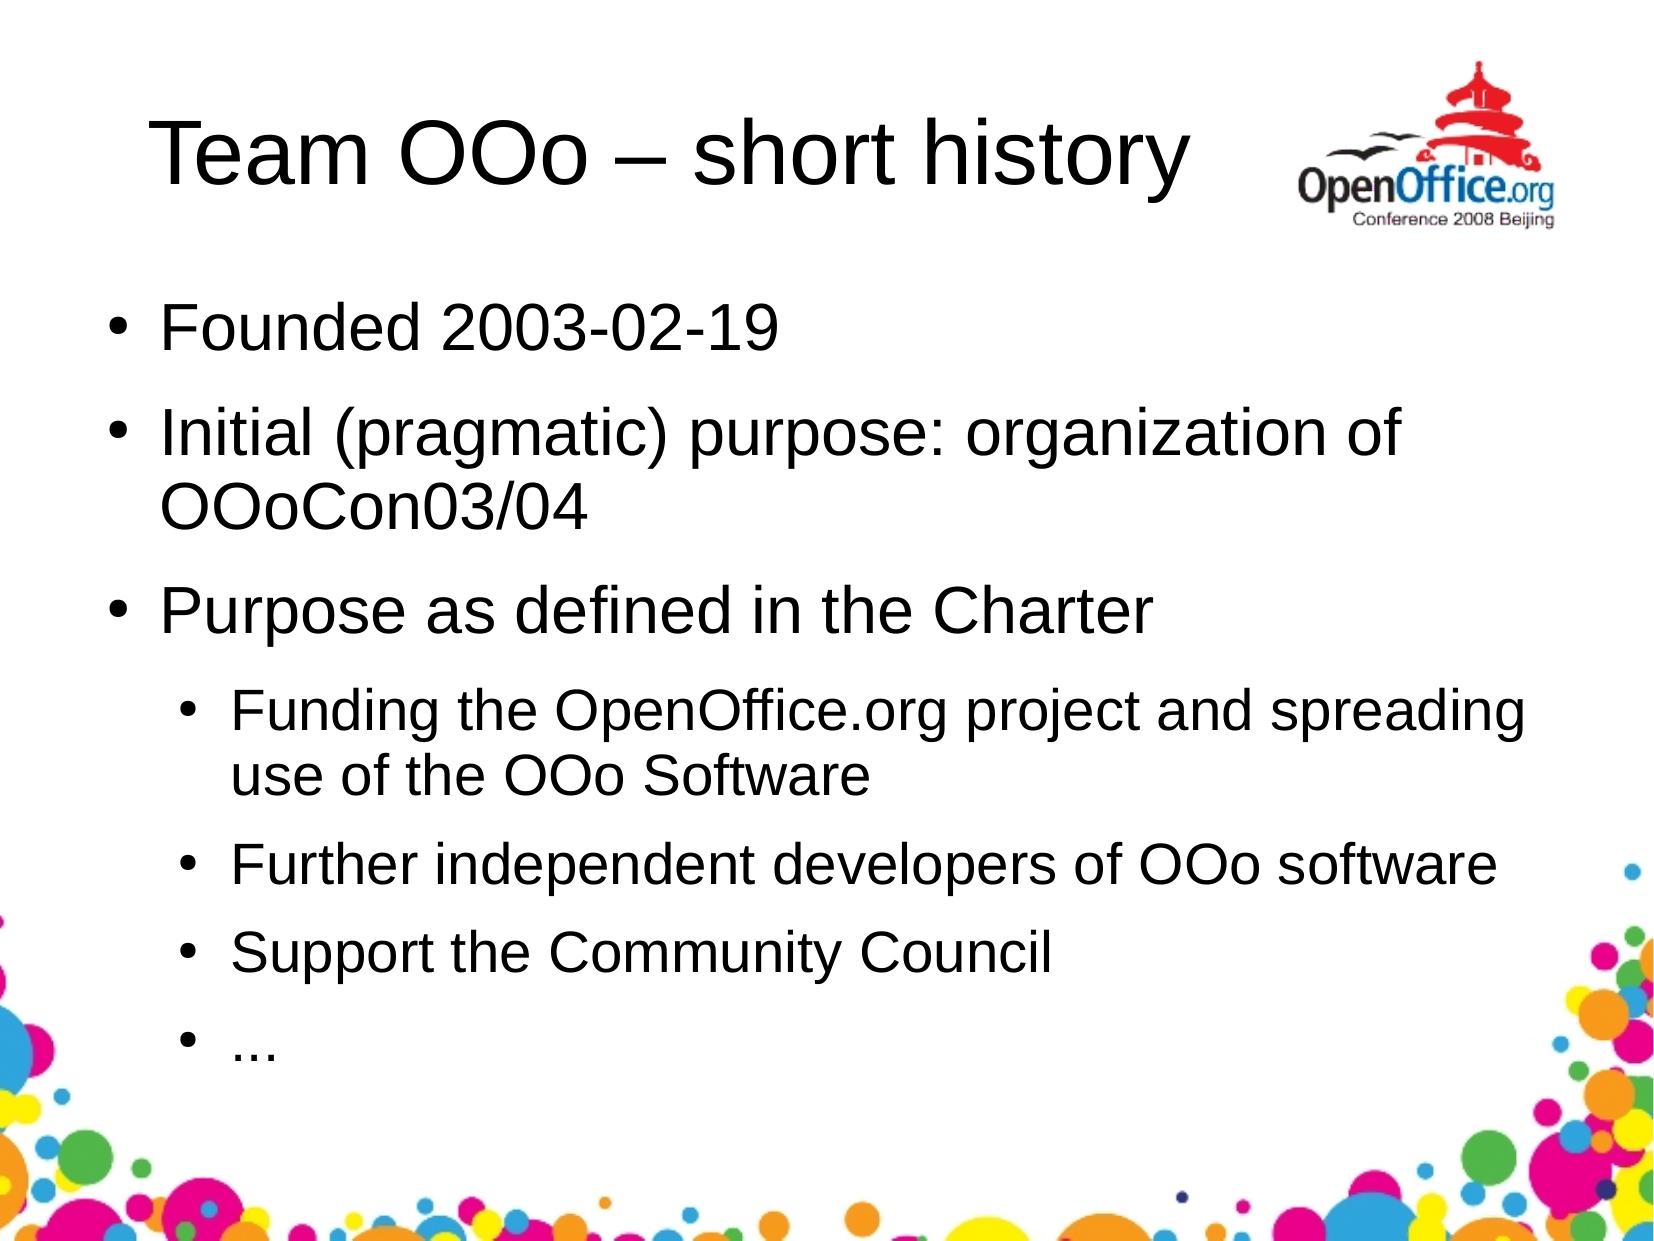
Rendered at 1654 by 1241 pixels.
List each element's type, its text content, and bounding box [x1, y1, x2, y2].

picture [0, 810, 1654, 1241]
title Team OOo – short history [82, 56, 1258, 250]
picture [1285, 51, 1569, 250]
list Founded 2003-02-19 Initial (pragmatic) purpose: organization of OOoCon03/04 Purpose as defined in the Charter Funding the OpenOffice.org project and spreading use of the OOo Software Further independent developers of OOo software Support the Community Council ... [88, 290, 1577, 1094]
